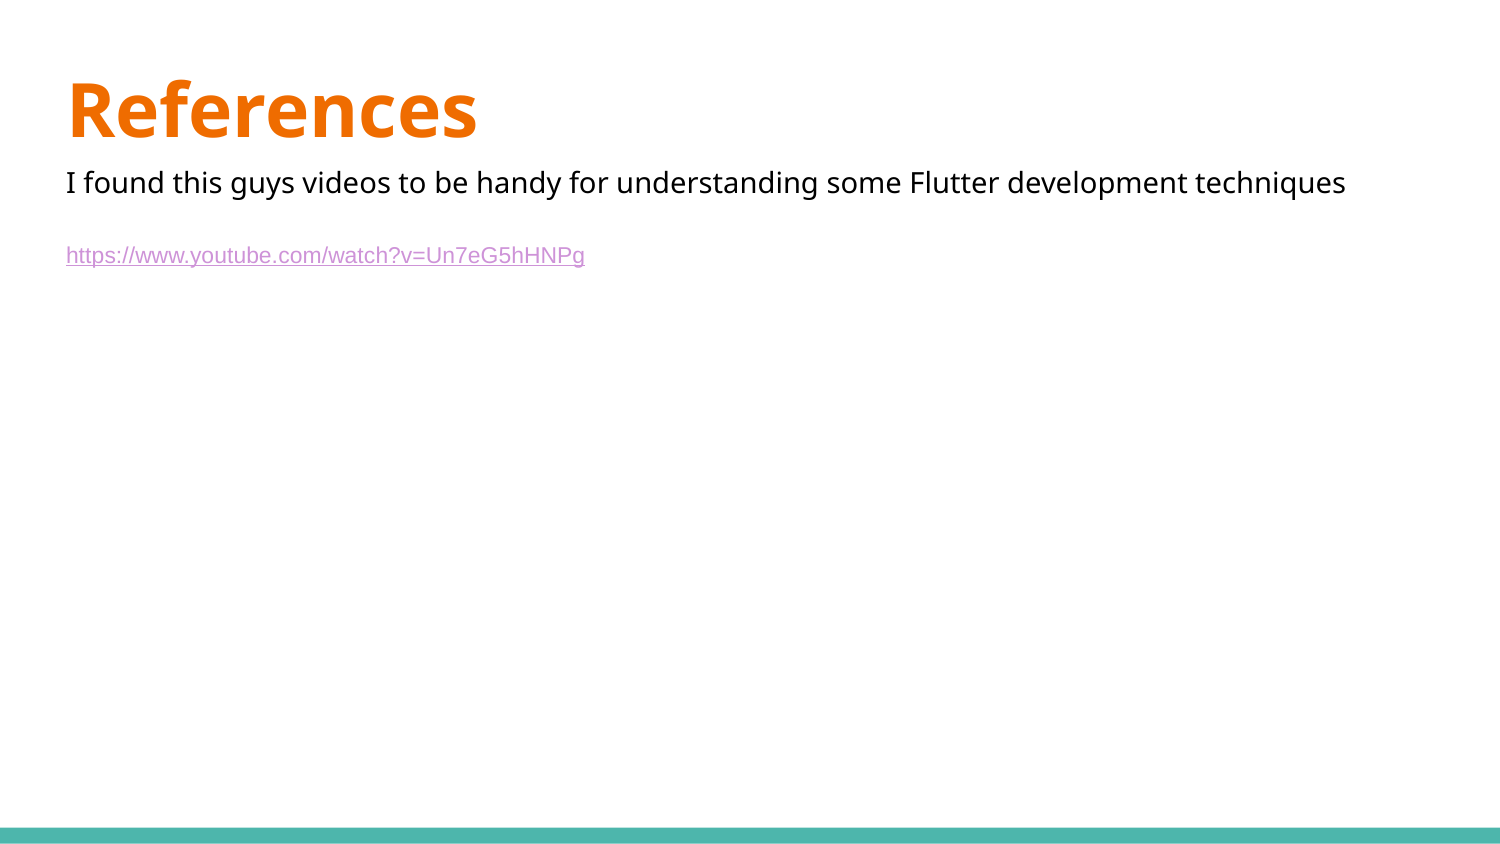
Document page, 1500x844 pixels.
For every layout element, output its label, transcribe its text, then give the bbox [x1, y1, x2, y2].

title References [51, 47, 1449, 144]
list I found this guys videos to be handy for understanding some Flutter development techniques https://www.youtube.com/watch?v=Un7eG5hHNPg [51, 144, 1449, 819]
